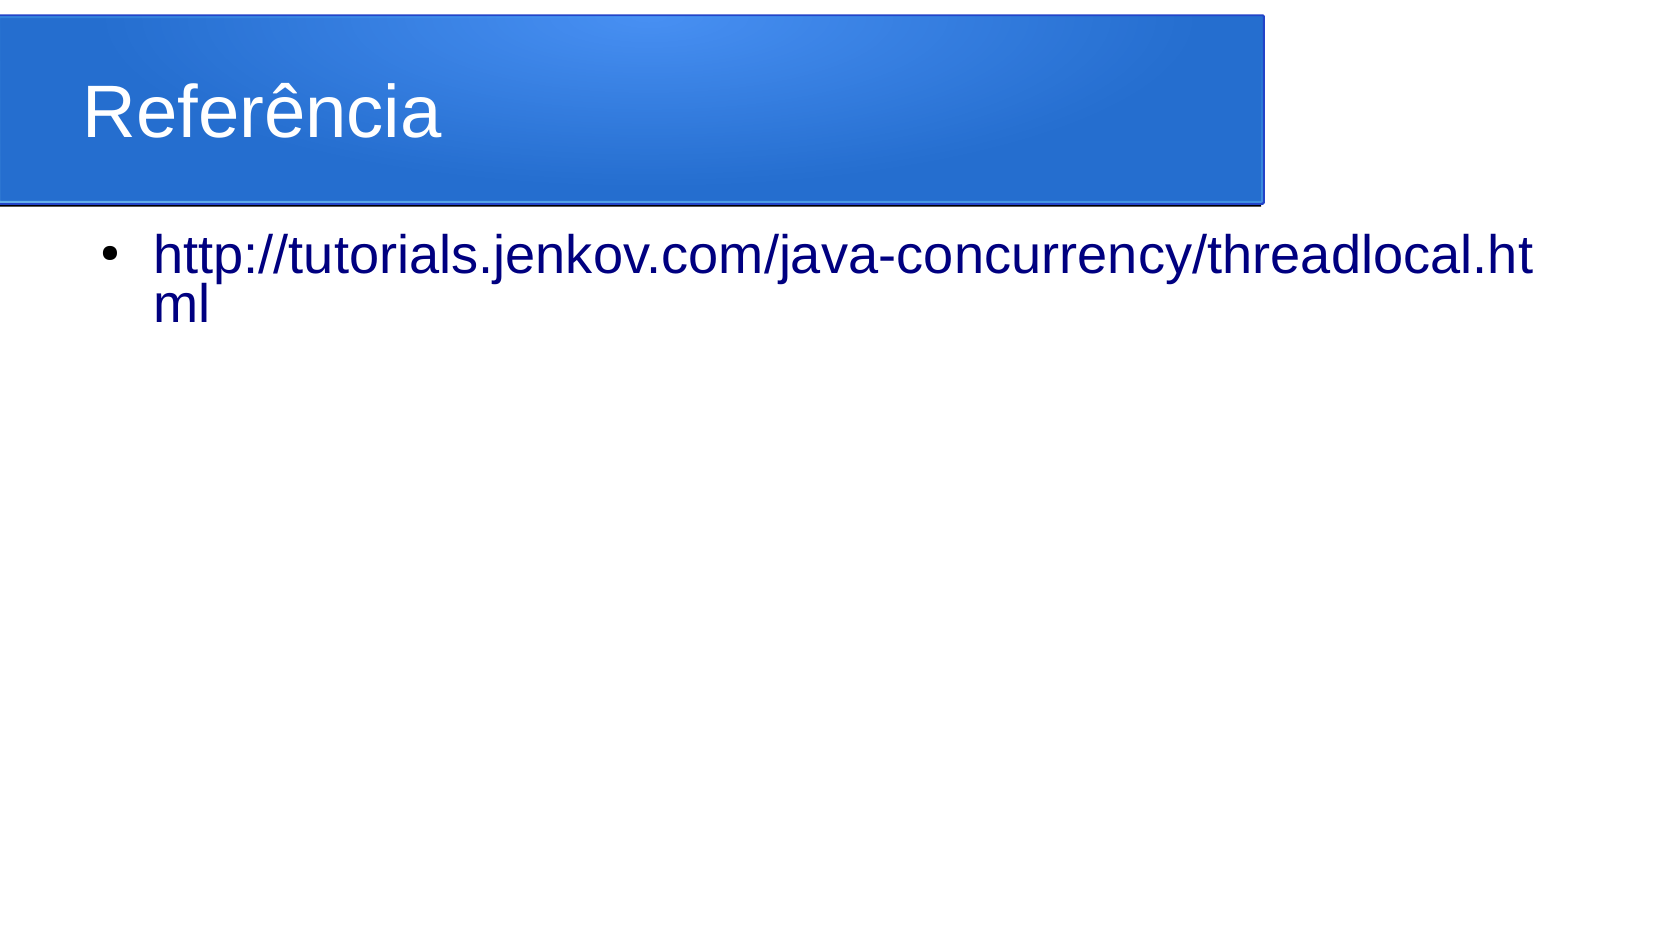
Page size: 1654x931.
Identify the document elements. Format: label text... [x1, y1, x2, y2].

title Referência [82, 35, 1235, 189]
list http://tutorials.jenkov.com/java-concurrency/threadlocal.html [82, 224, 1571, 764]
